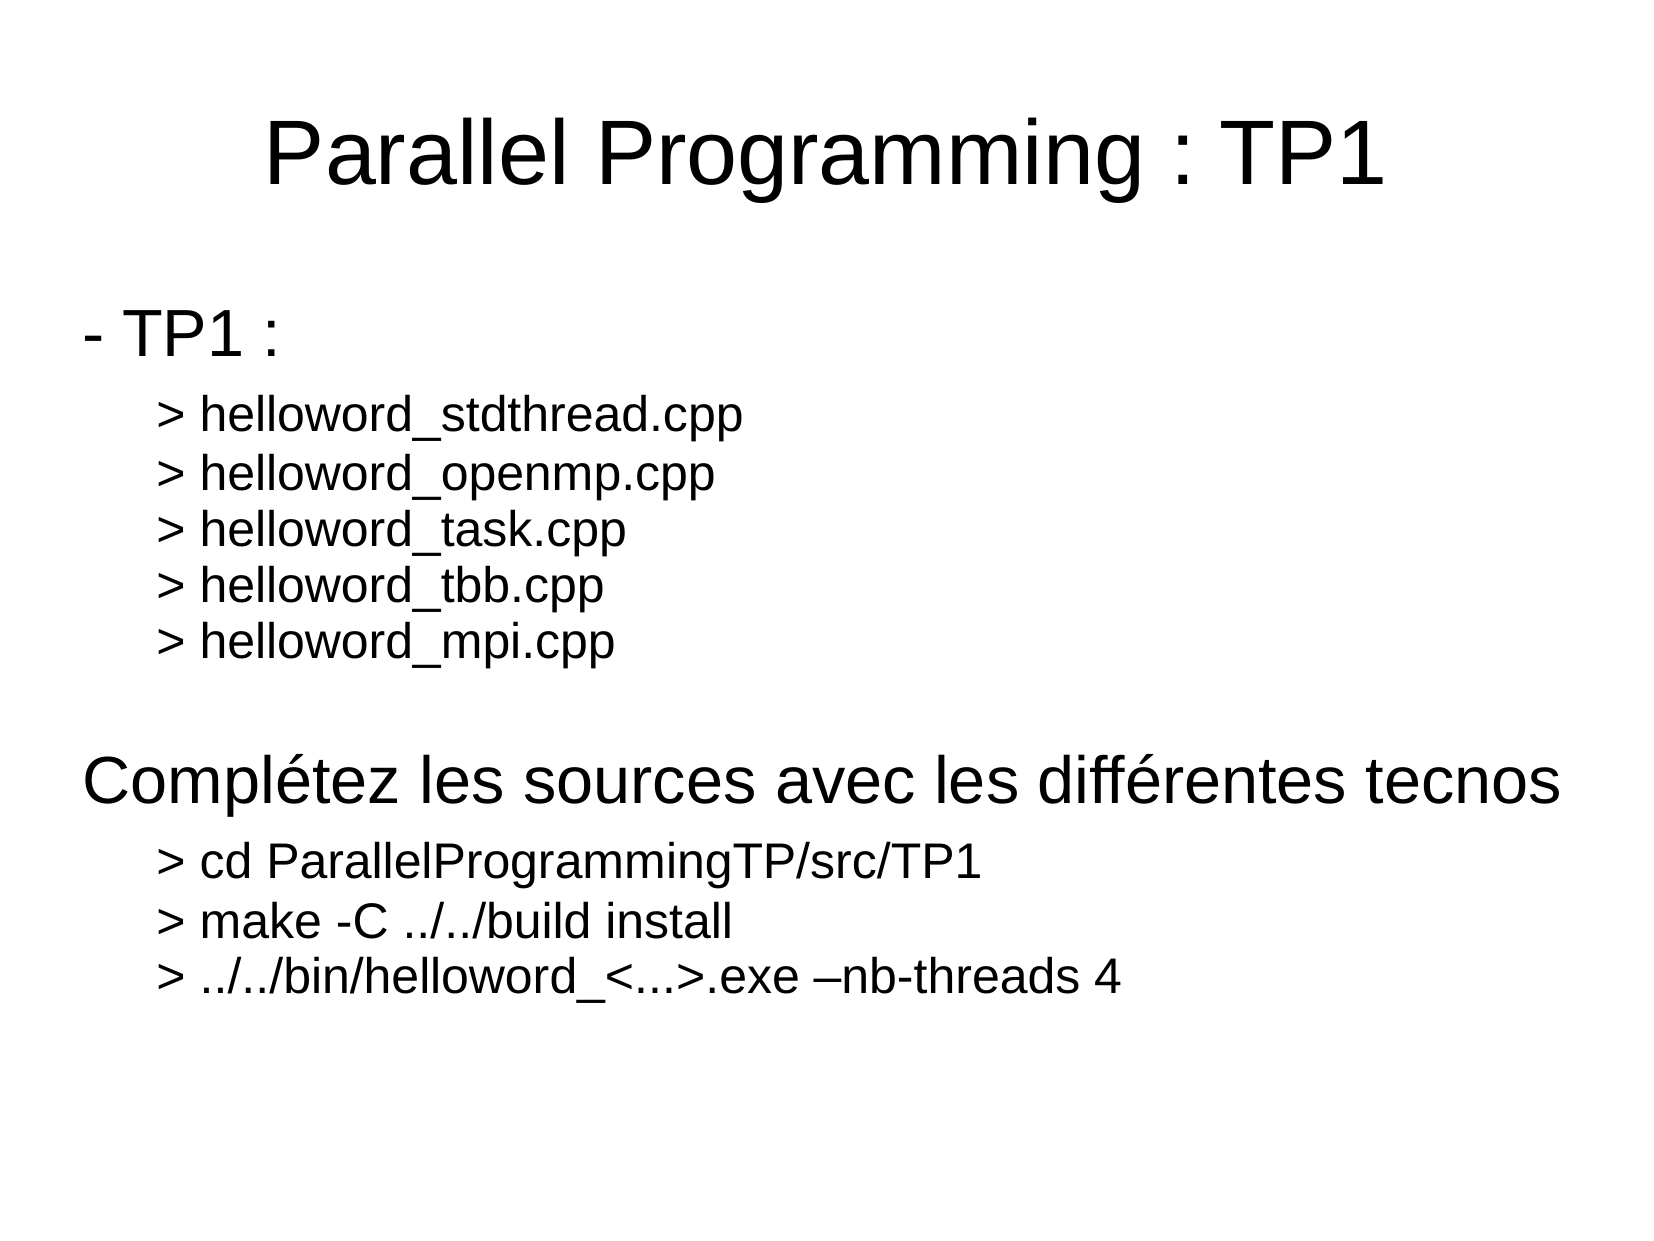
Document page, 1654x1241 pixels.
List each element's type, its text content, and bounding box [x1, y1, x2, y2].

title Parallel Programming : TP1 [82, 49, 1571, 223]
subtitle - TP1 : > helloword_stdthread.cpp > helloword_openmp.cpp > helloword_task.cpp > helloword_tbb.cpp > helloword_mpi.cpp Complétez les sources avec les différentes tecnos > cd ParallelProgrammingTP/src/TP1 > make -C ../../build install > ../../bin/helloword_<...>.exe –nb-threads 4 [82, 223, 1571, 1078]
